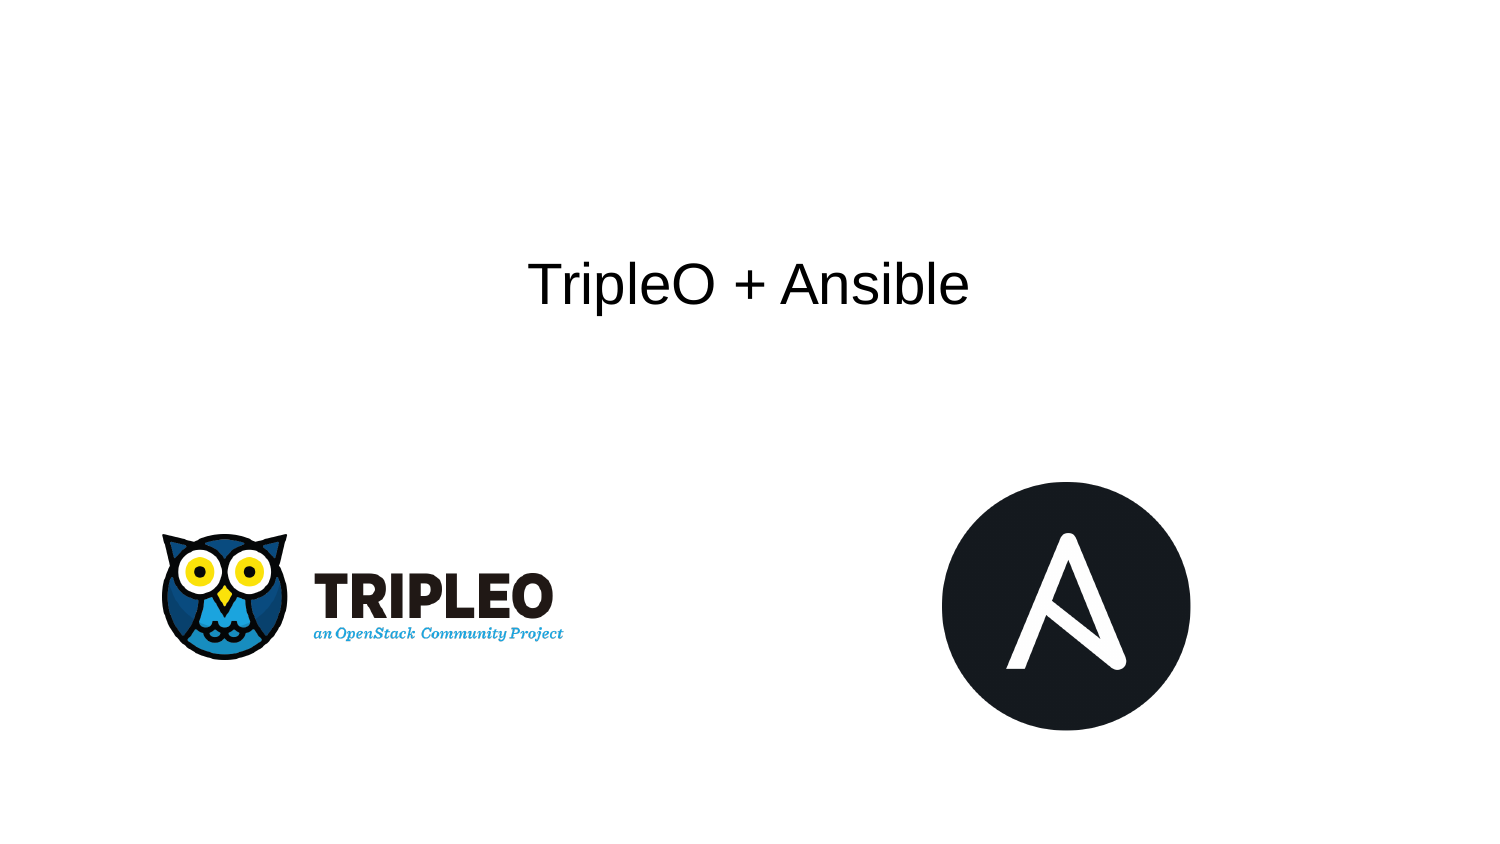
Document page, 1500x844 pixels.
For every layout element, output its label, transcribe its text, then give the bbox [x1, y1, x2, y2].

picture [145, 510, 579, 676]
title TripleO + Ansible [75, 230, 1425, 372]
picture [931, 471, 1201, 741]
